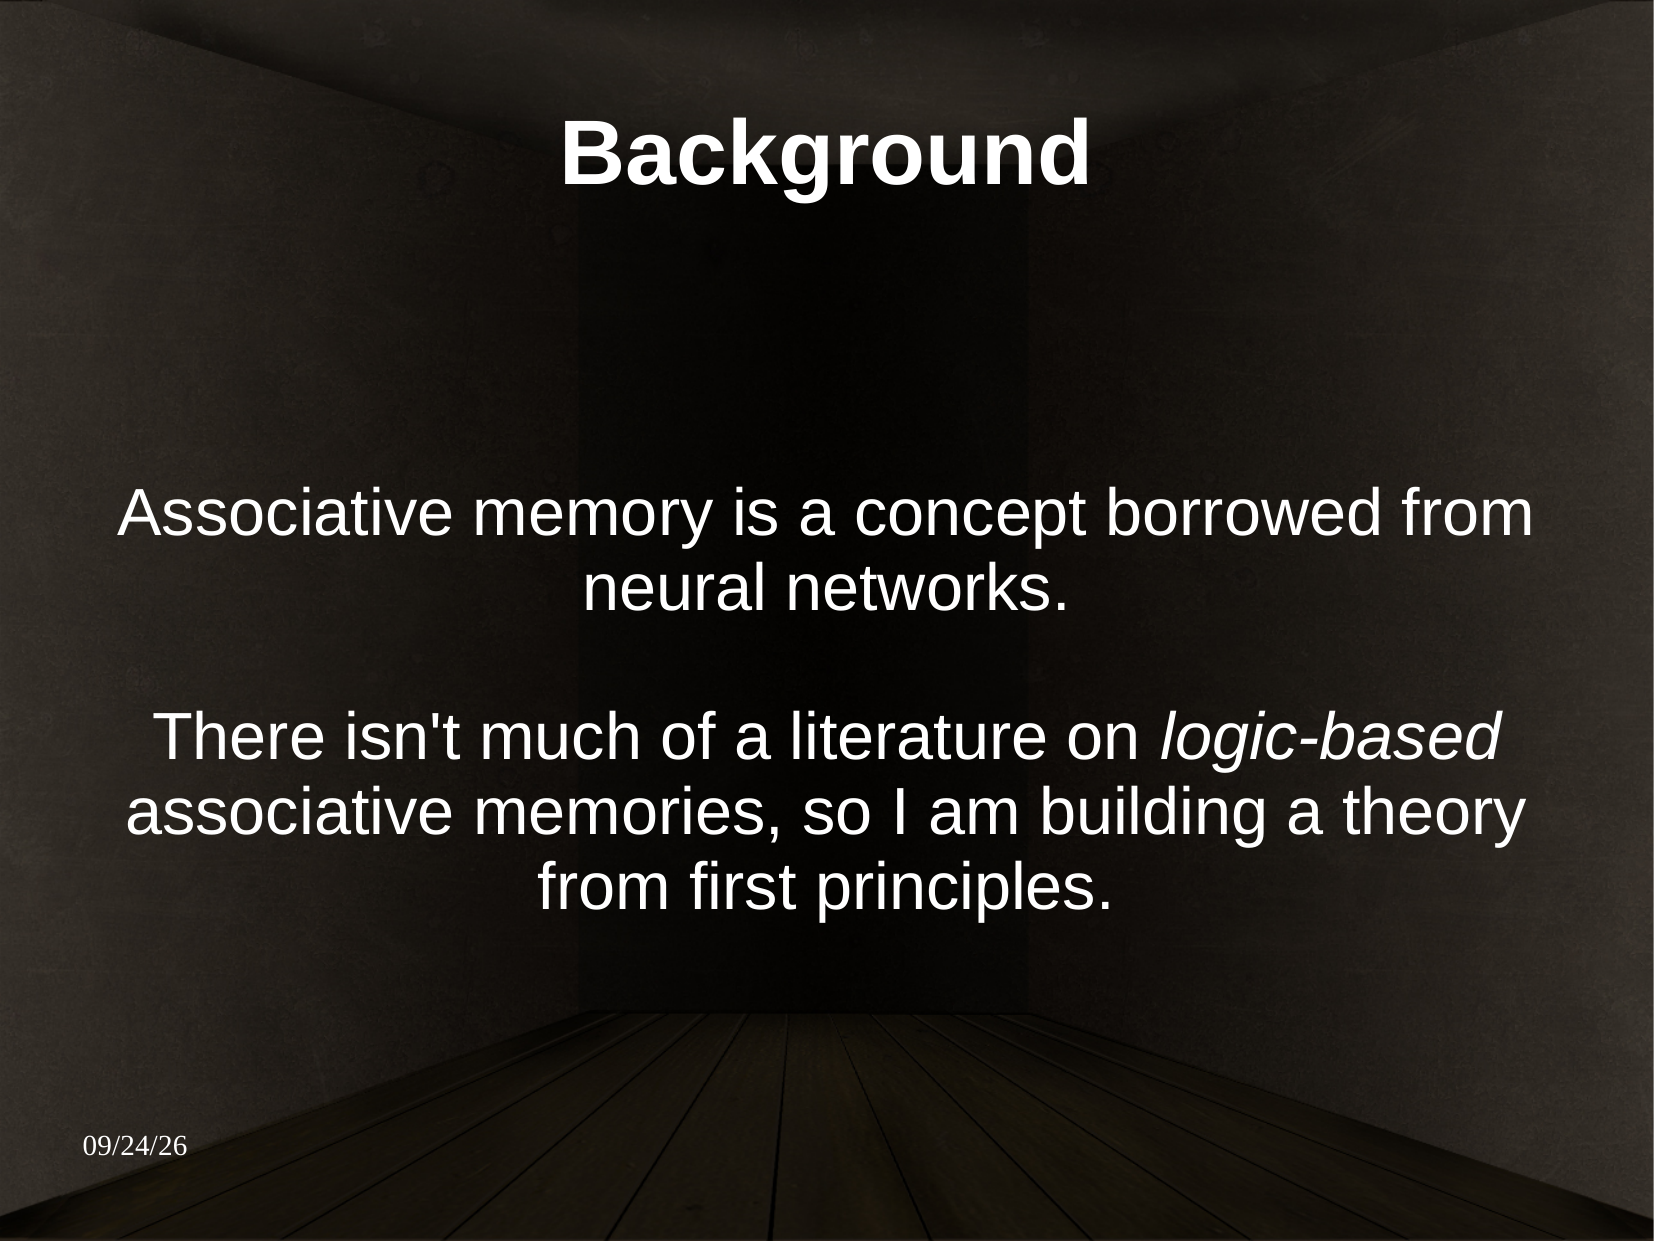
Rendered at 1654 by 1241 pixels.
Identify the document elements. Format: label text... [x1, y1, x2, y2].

picture [0, 0, 1654, 1241]
subtitle Associative memory is a concept borrowed from neural networks. There isn't much of a literature on logic-based associative memories, so I am building a theory from first principles. [82, 297, 1571, 1102]
title Background [82, 56, 1571, 250]
